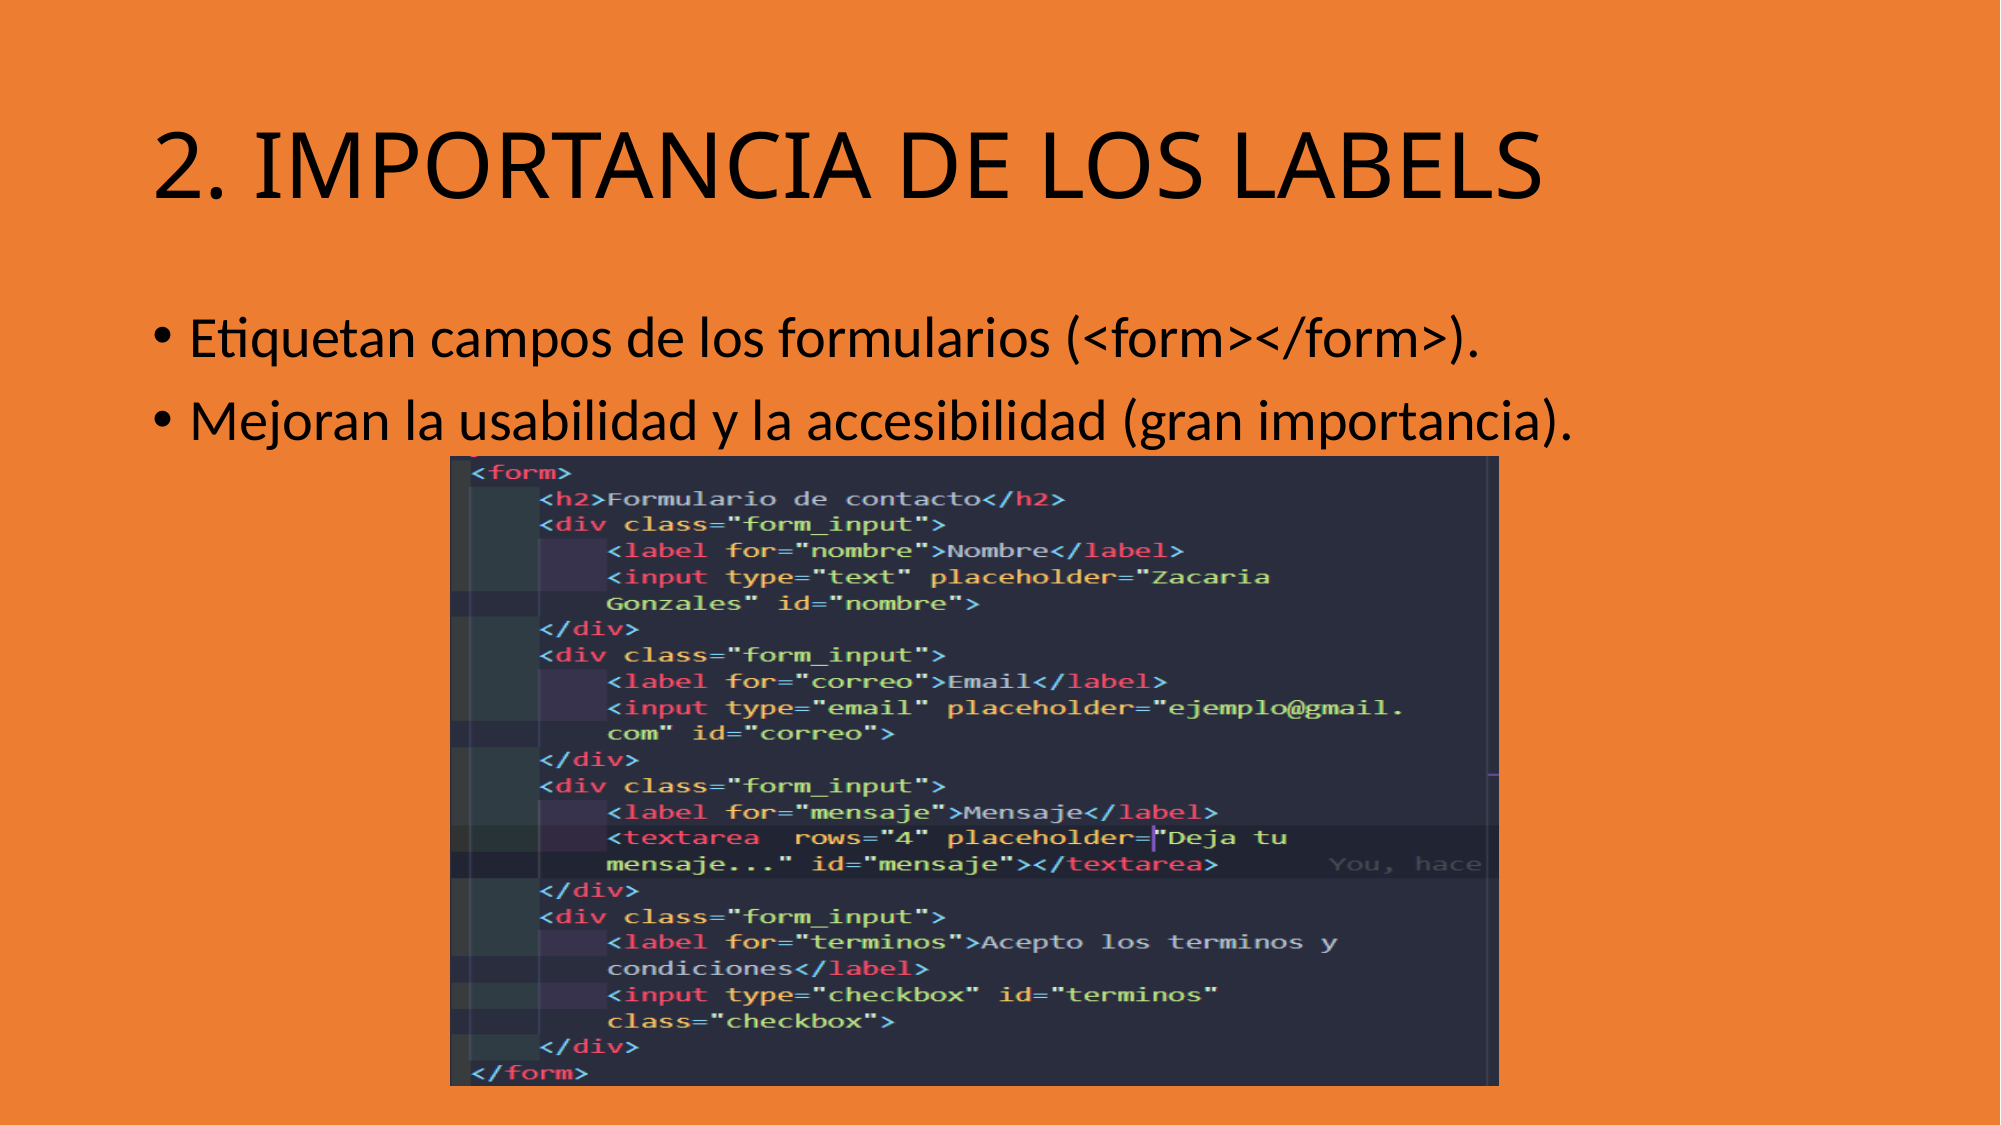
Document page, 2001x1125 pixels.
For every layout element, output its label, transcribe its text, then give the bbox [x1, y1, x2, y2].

picture [450, 456, 1499, 1086]
list Etiquetan campos de los formularios (<form></form>). Mejoran la usabilidad y la accesibilidad (gran importancia). [137, 299, 1863, 1014]
title 2. IMPORTANCIA DE LOS LABELS [137, 59, 1863, 278]
